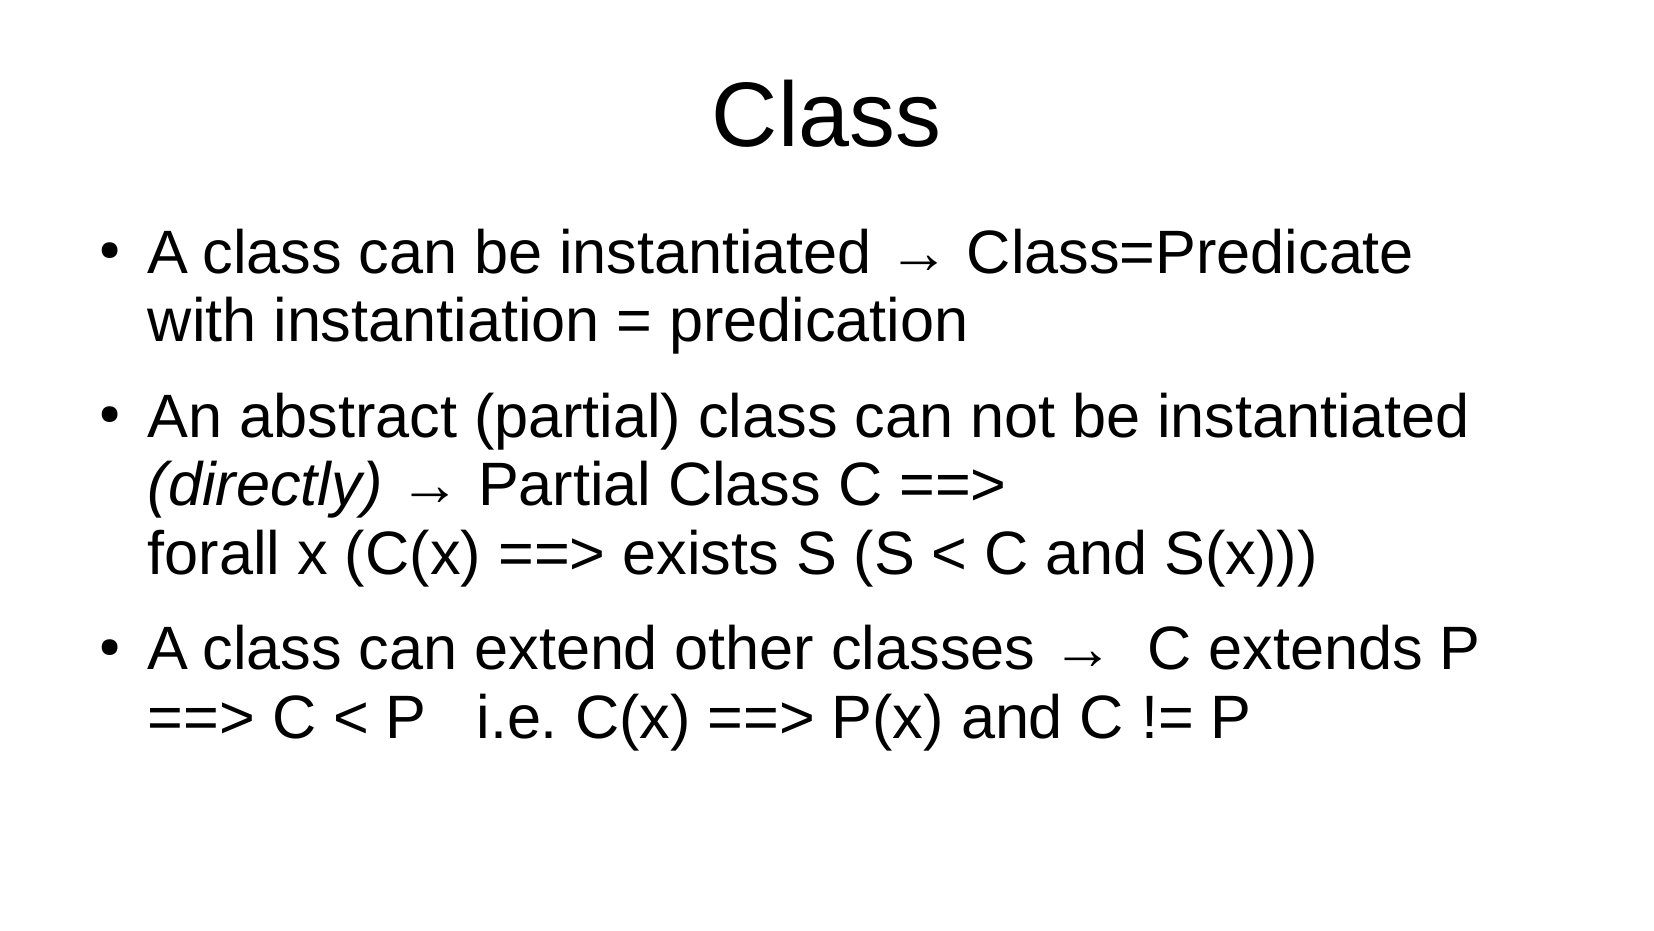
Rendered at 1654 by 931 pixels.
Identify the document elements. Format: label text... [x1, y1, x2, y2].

title Class [82, 37, 1571, 193]
list A class can be instantiated → Class=Predicate with instantiation = predication An abstract (partial) class can not be instantiated (directly) → Partial Class C ==> forall x (C(x) ==> exists S (S < C and S(x))) A class can extend other classes → C extends P ==> C < P i.e. C(x) ==> P(x) and C != P [82, 217, 1571, 758]
